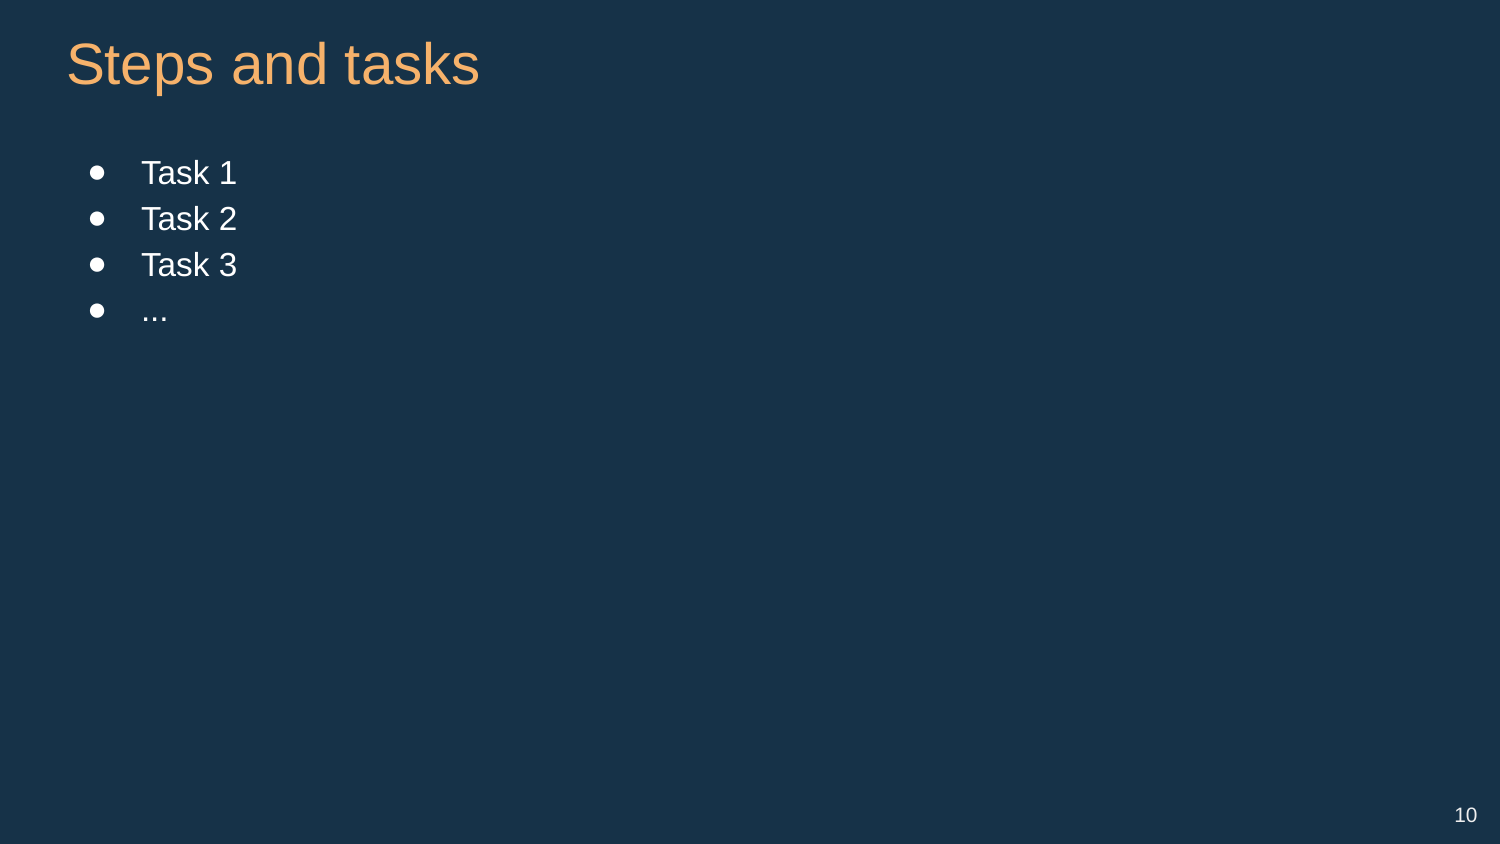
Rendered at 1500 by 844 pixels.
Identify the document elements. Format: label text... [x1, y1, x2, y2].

list Task 1 Task 2 Task 3 ... [51, 130, 1449, 778]
slide_number 1 [1402, 777, 1493, 842]
title Steps and tasks [51, 11, 1449, 106]
